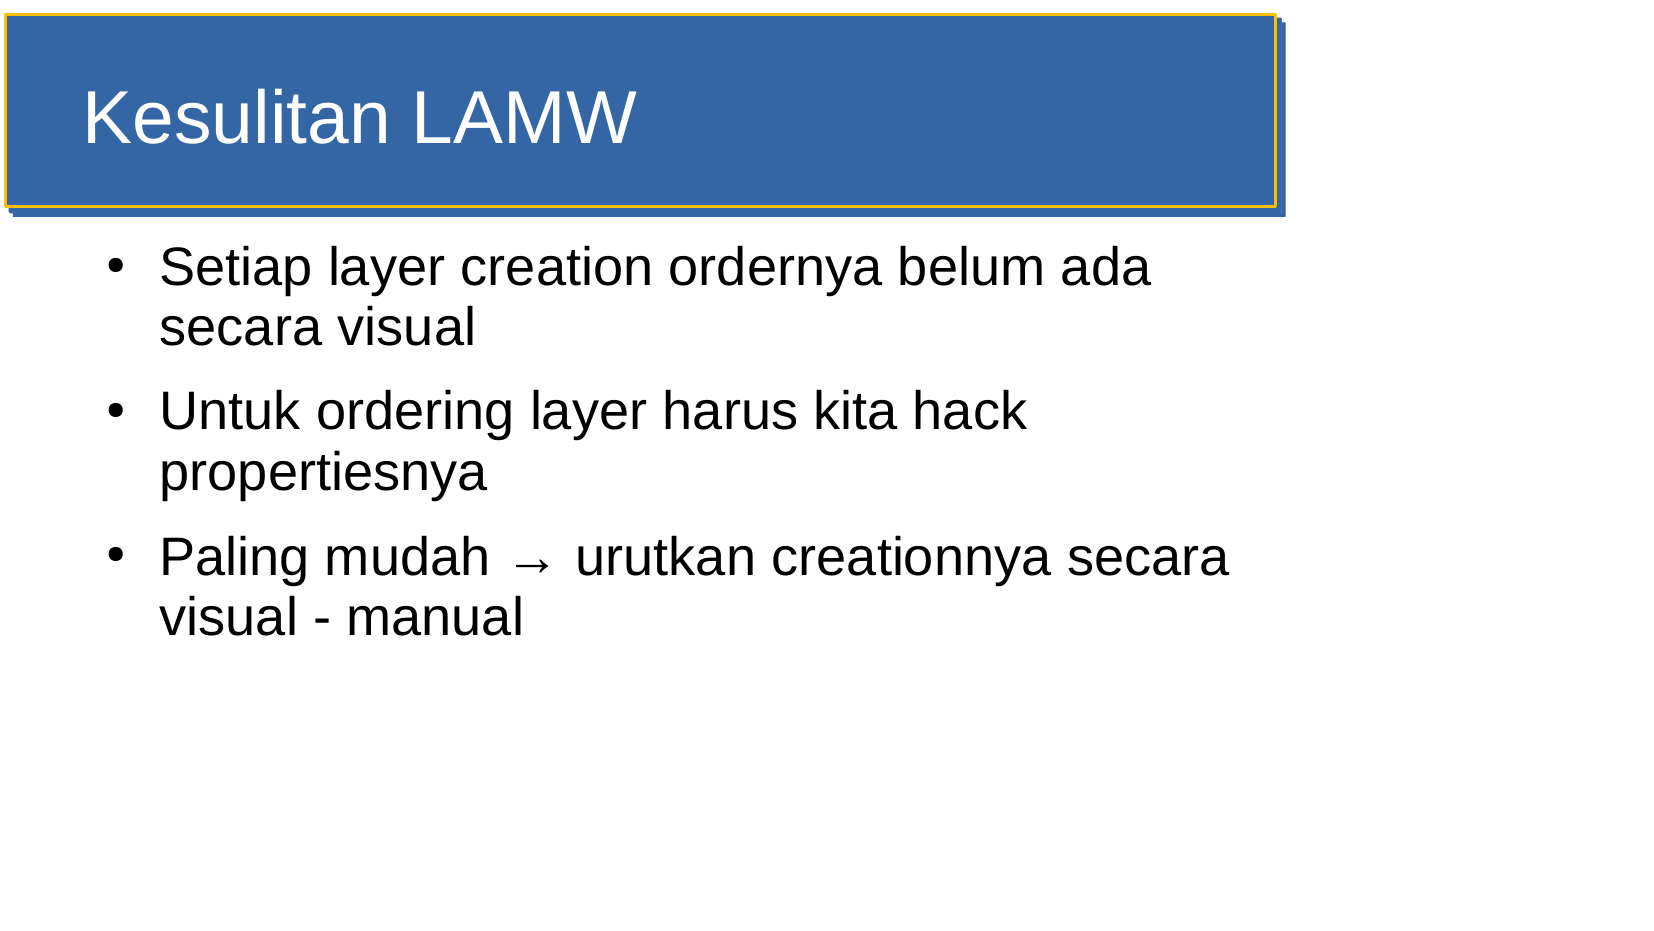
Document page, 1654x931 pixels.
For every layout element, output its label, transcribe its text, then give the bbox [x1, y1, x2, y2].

title Kesulitan LAMW [82, 44, 1235, 192]
list Setiap layer creation ordernya belum ada secara visual Untuk ordering layer harus kita hack propertiesnya Paling mudah → urutkan creationnya secara visual - manual [88, 236, 1313, 798]
